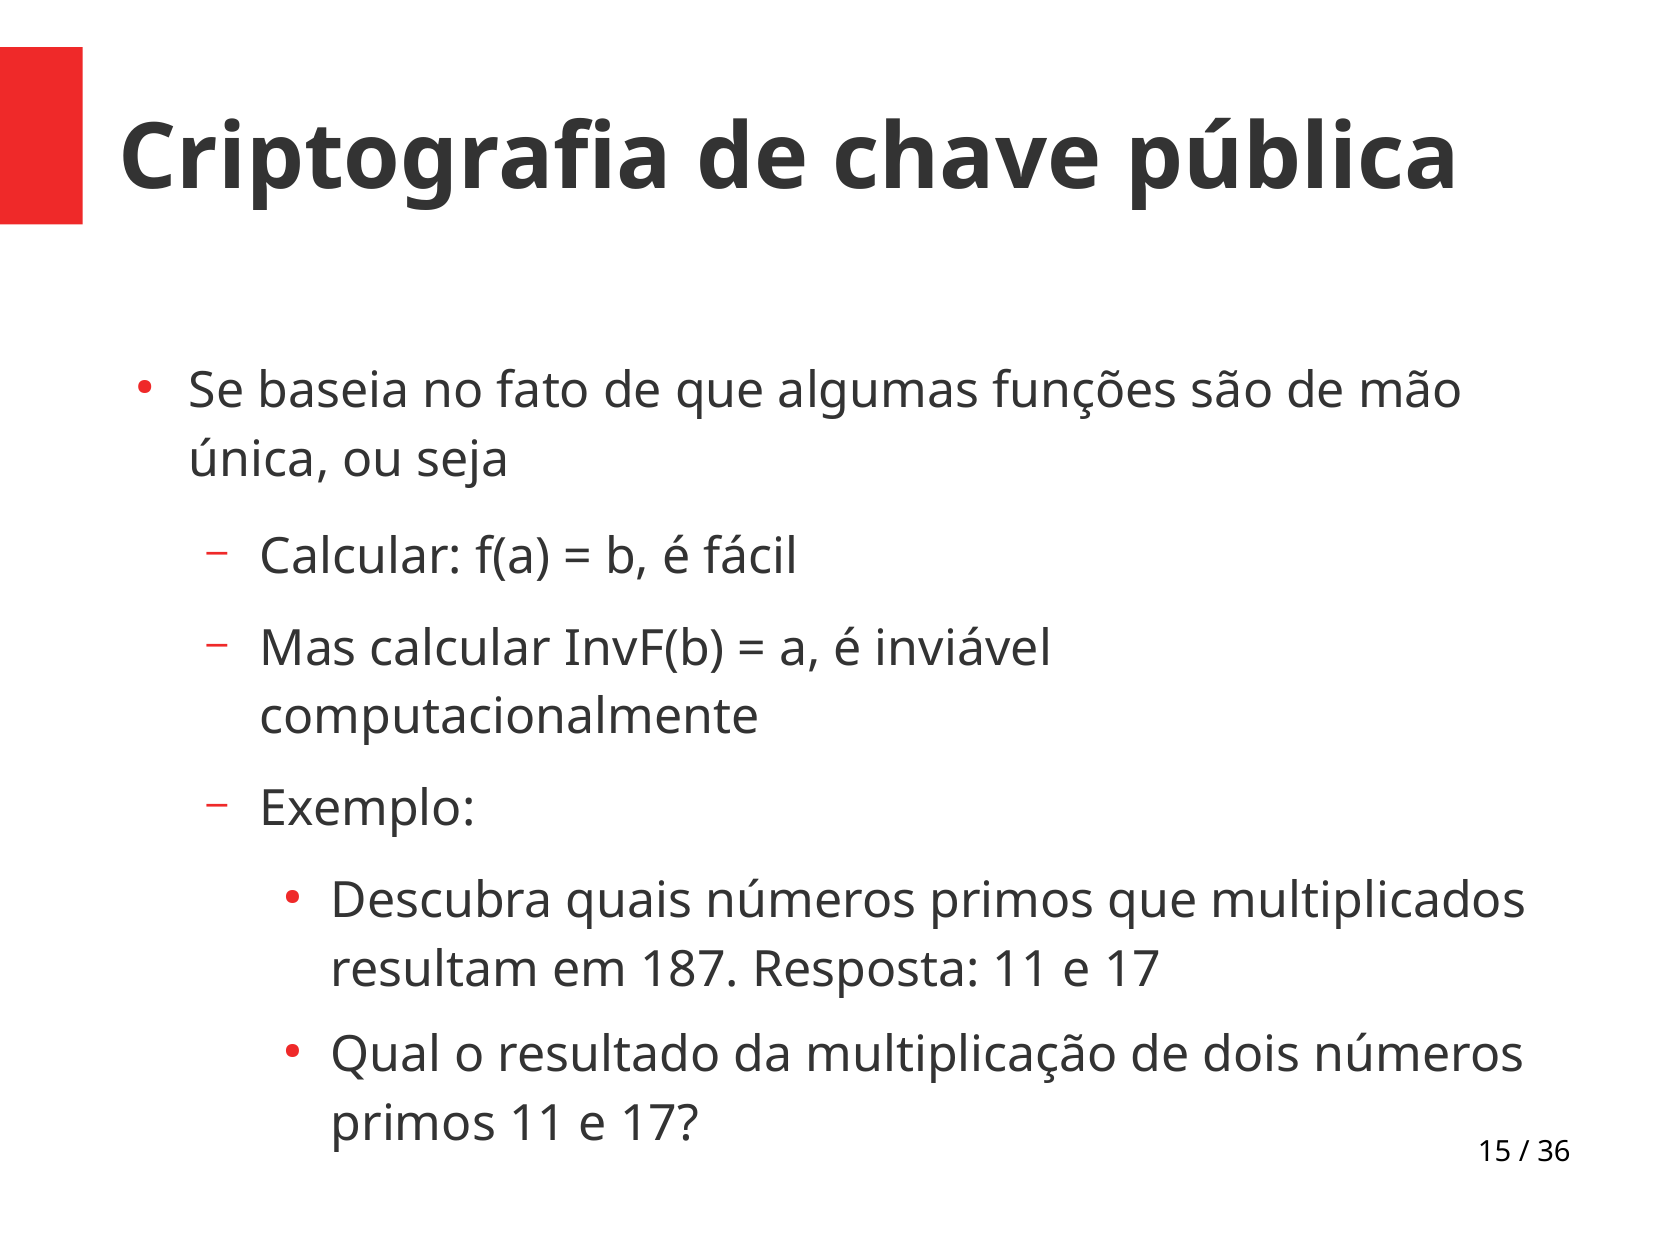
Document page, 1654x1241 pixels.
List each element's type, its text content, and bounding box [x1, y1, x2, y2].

list Se baseia no fato de que algumas funções são de mão única, ou seja Calcular: f(a) = b, é fácil Mas calcular InvF(b) = a, é inviável computacionalmente Exemplo: Descubra quais números primos que multiplicados resultam em 187. Resposta: 11 e 17 Qual o resultado da multiplicação de dois números primos 11 e 17? [118, 354, 1536, 1074]
title Criptografia de chave pública [118, 45, 1571, 260]
